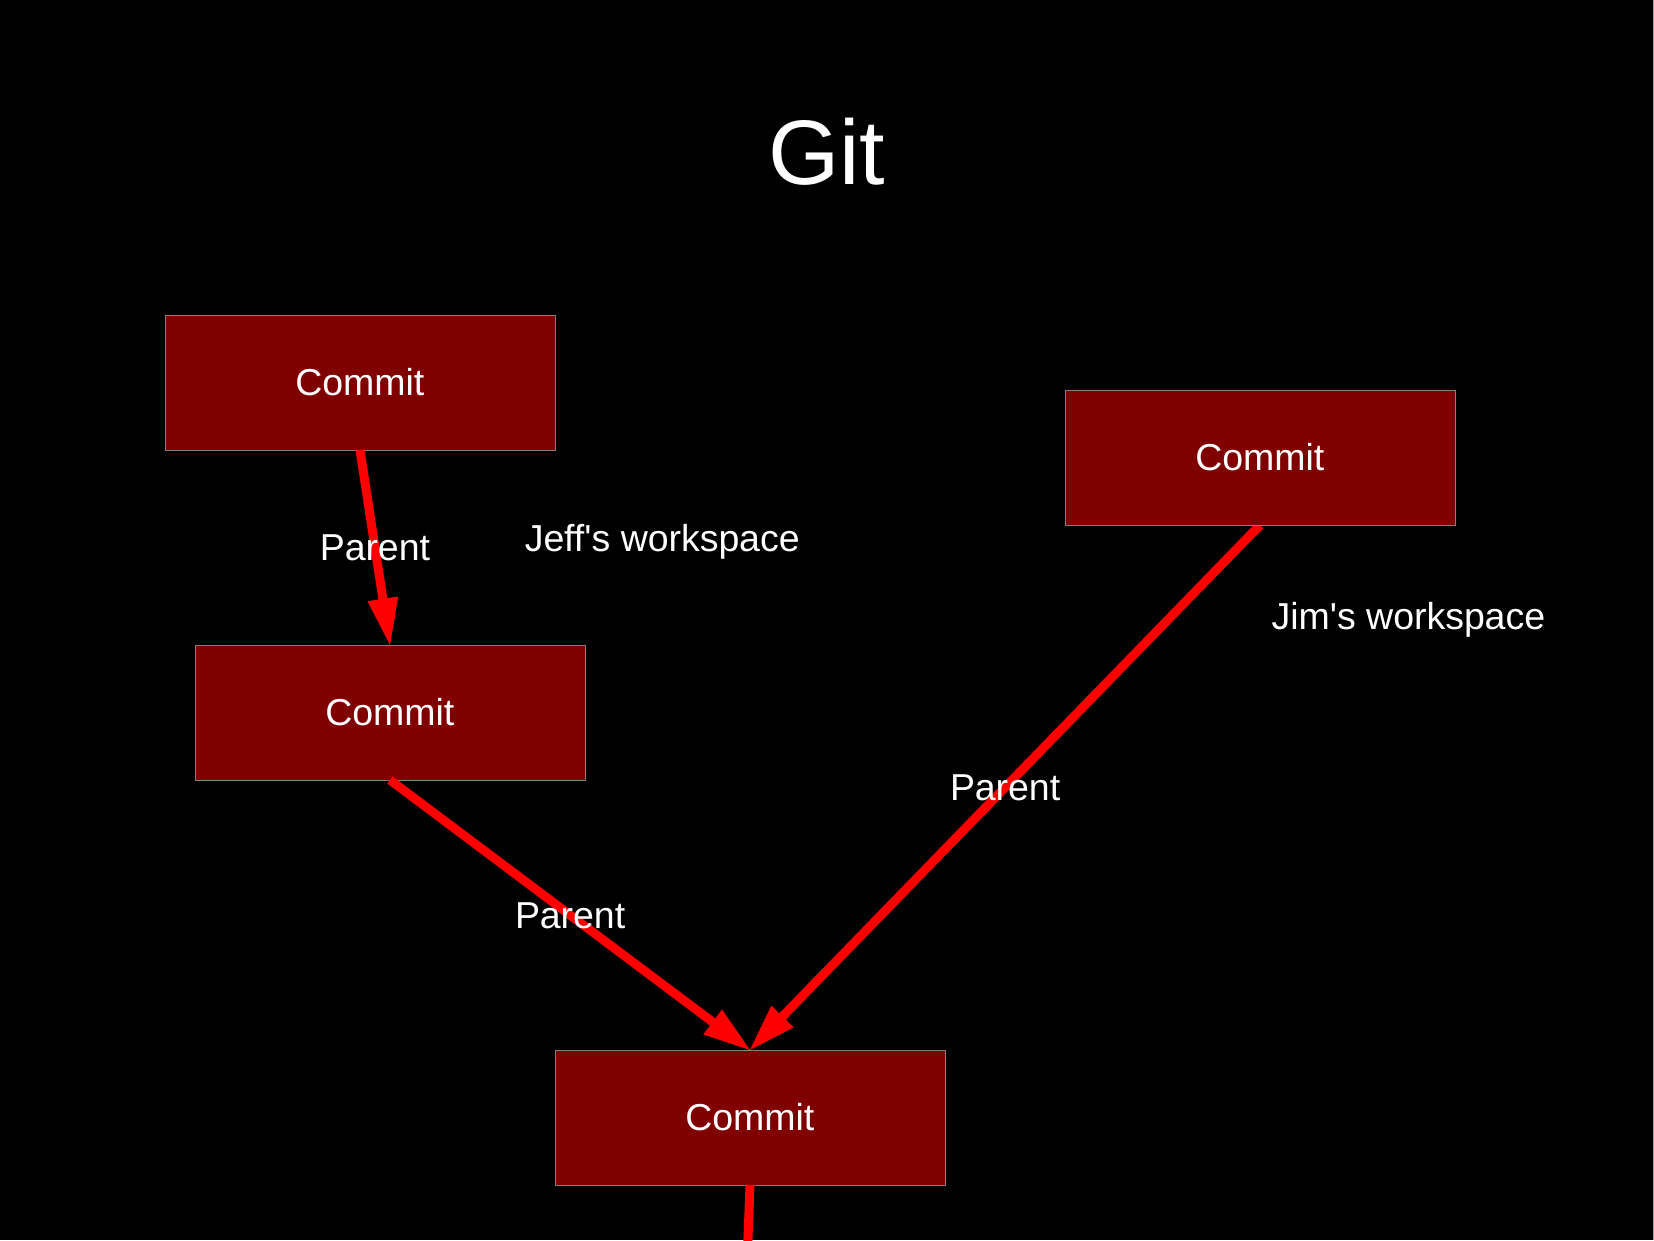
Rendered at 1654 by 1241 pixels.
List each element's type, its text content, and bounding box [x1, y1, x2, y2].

text_box Commit [1065, 390, 1456, 526]
text_box Jeff's workspace [510, 510, 814, 567]
text_box Commit [195, 645, 586, 781]
text_box Jim's workspace [1256, 588, 1560, 646]
text_box Commit [555, 1050, 946, 1186]
text_box Commit [165, 315, 556, 451]
title Git [82, 49, 1571, 257]
